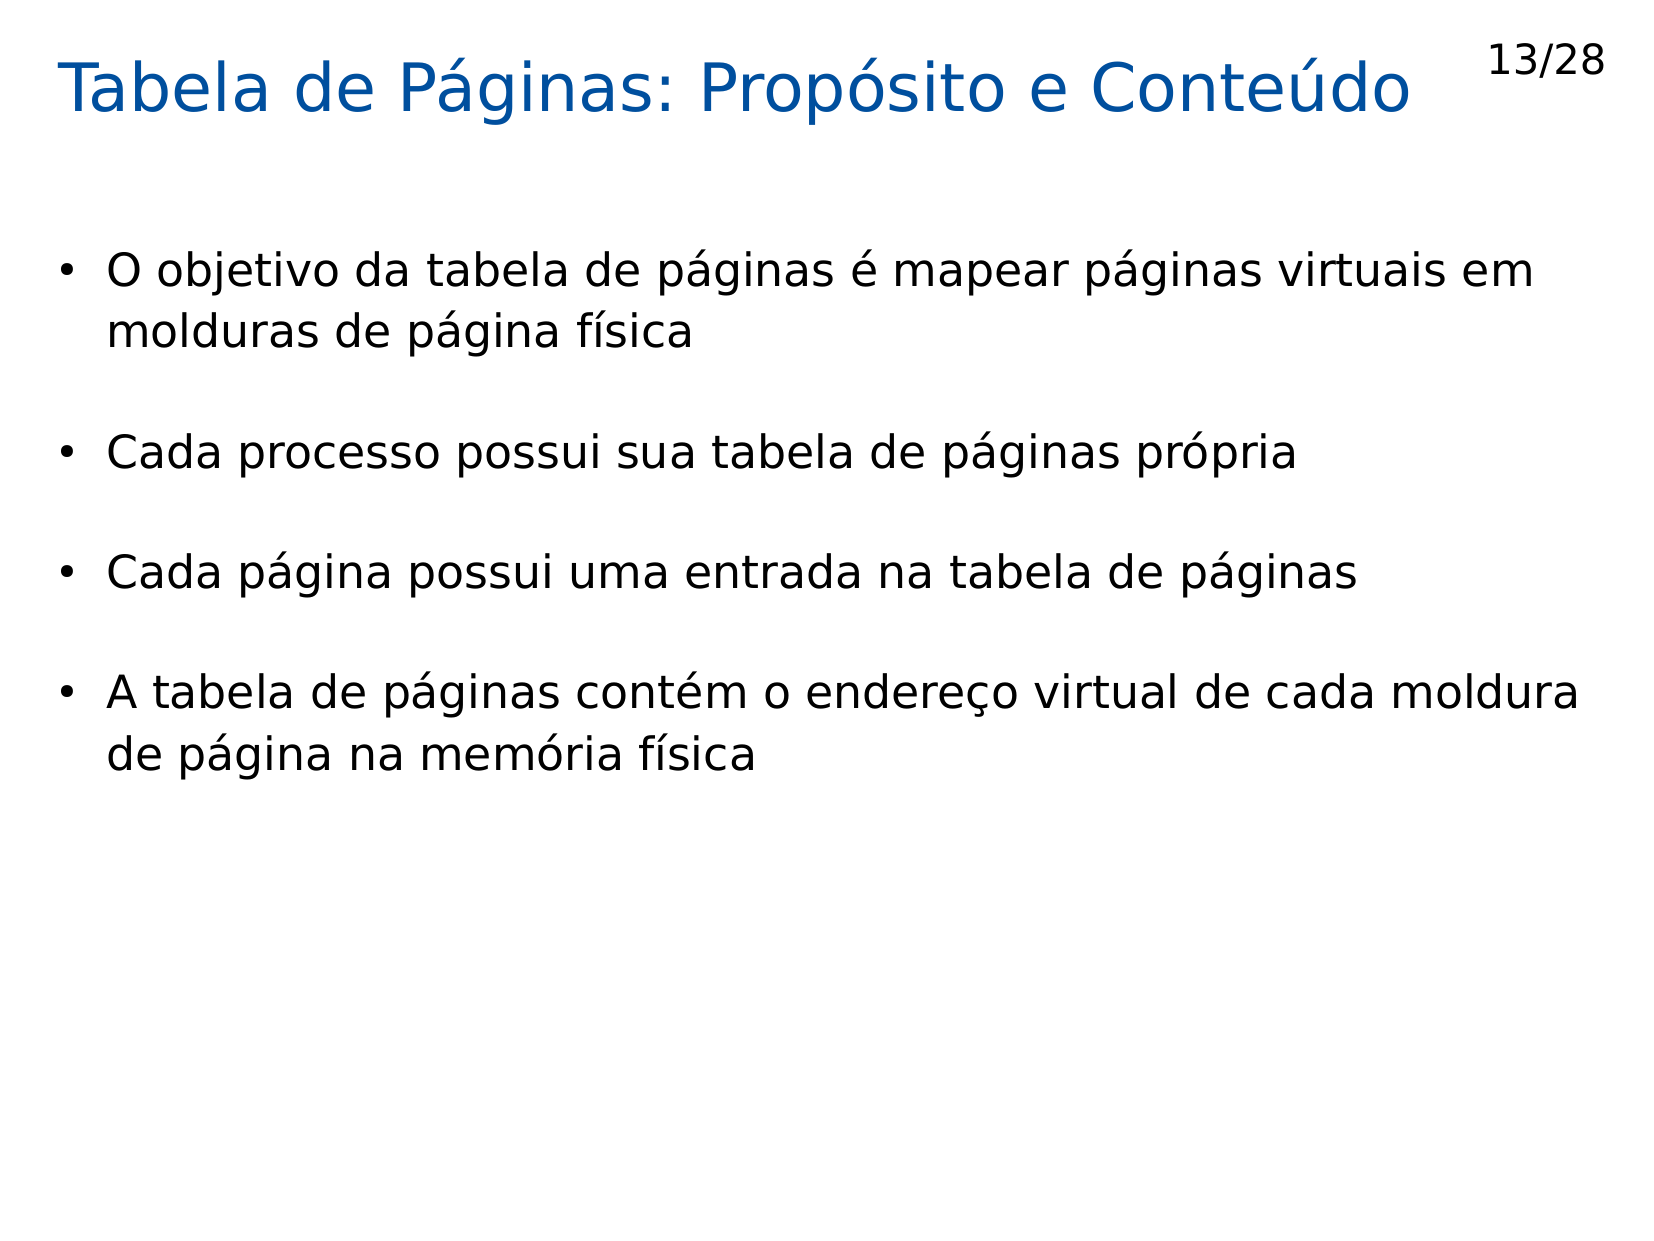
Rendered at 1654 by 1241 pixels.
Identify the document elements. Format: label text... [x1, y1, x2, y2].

title Tabela de Páginas: Propósito e Conteúdo [59, 29, 1506, 148]
list O objetivo da tabela de páginas é mapear páginas virtuais em molduras de página física Cada processo possui sua tabela de páginas própria Cada página possui uma entrada na tabela de páginas A tabela de páginas contém o endereço virtual de cada moldura de página na memória física [59, 236, 1595, 1211]
